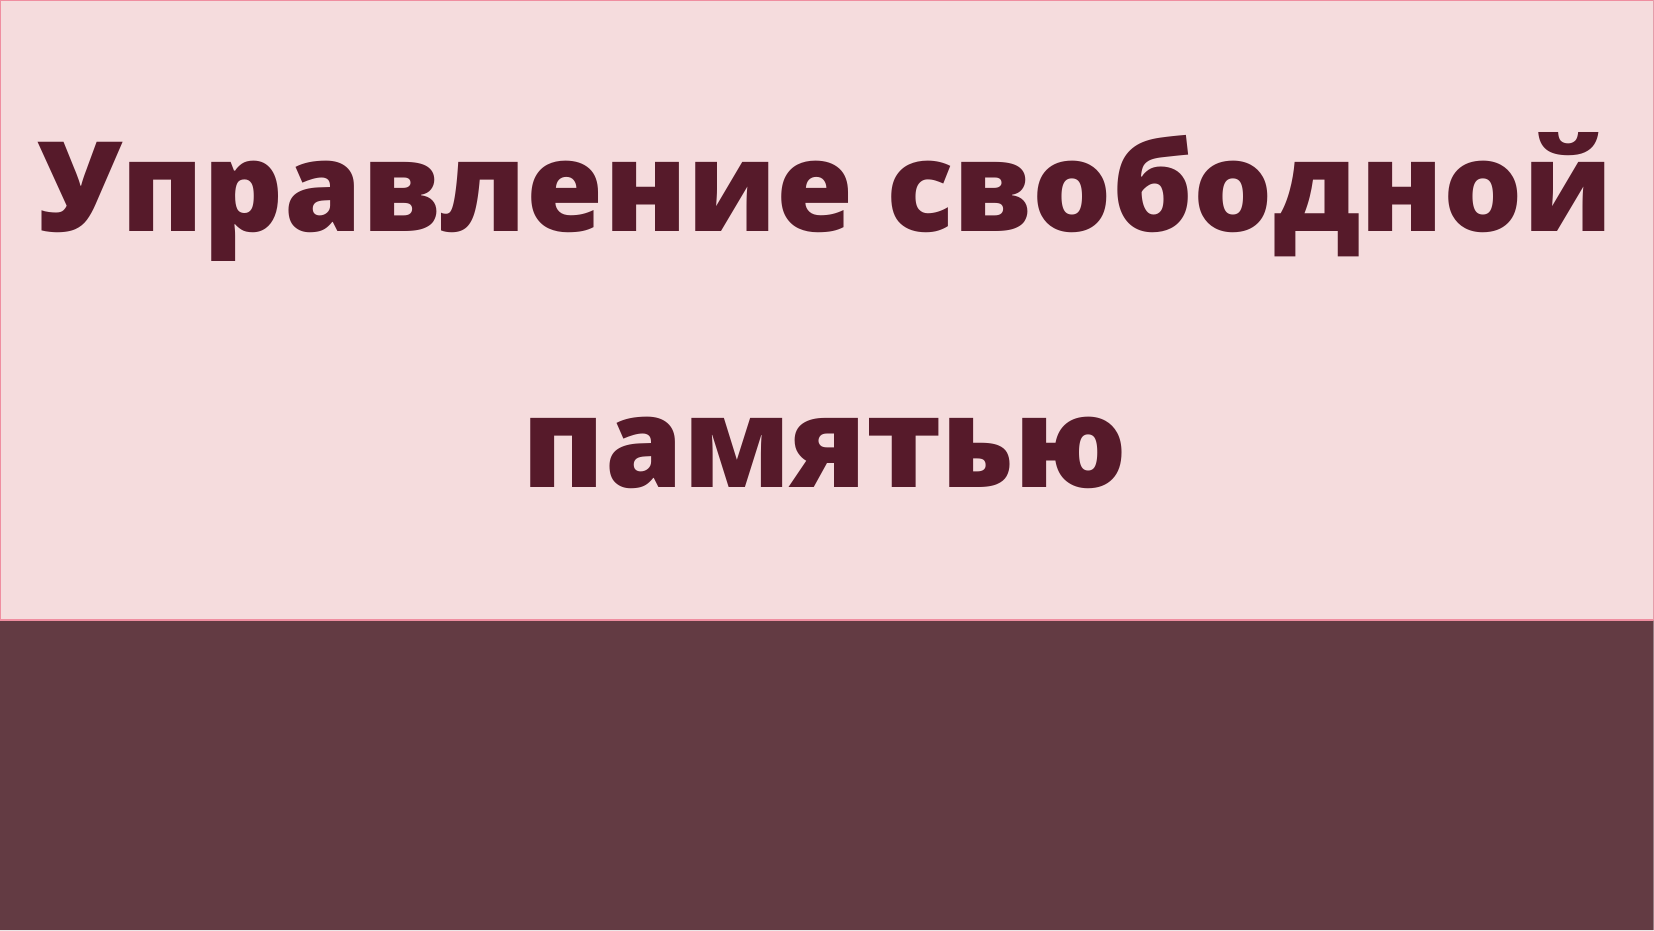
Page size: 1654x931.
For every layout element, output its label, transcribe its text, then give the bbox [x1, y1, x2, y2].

title Управление свободной памятью [0, 0, 1653, 681]
